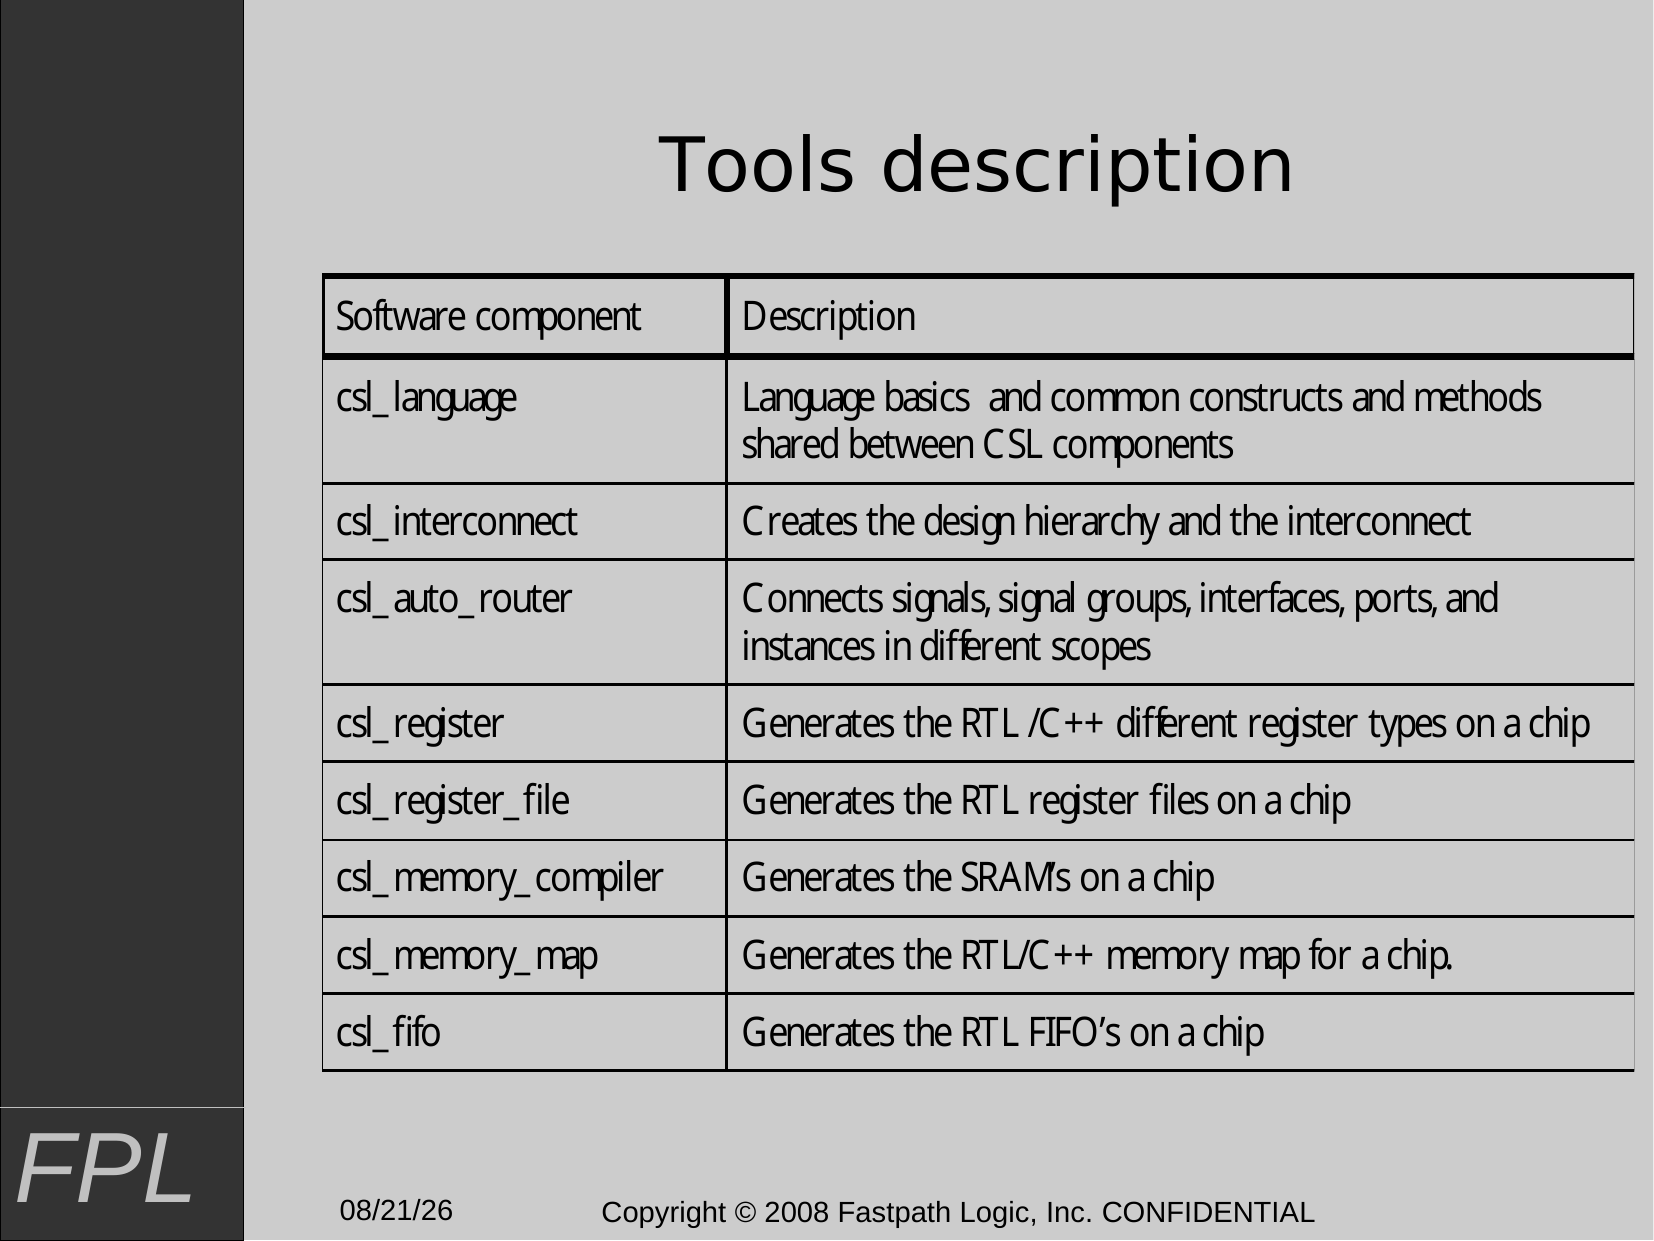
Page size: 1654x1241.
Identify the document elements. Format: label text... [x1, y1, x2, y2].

chart [322, 272, 1635, 1179]
title Tools description [427, 57, 1530, 272]
